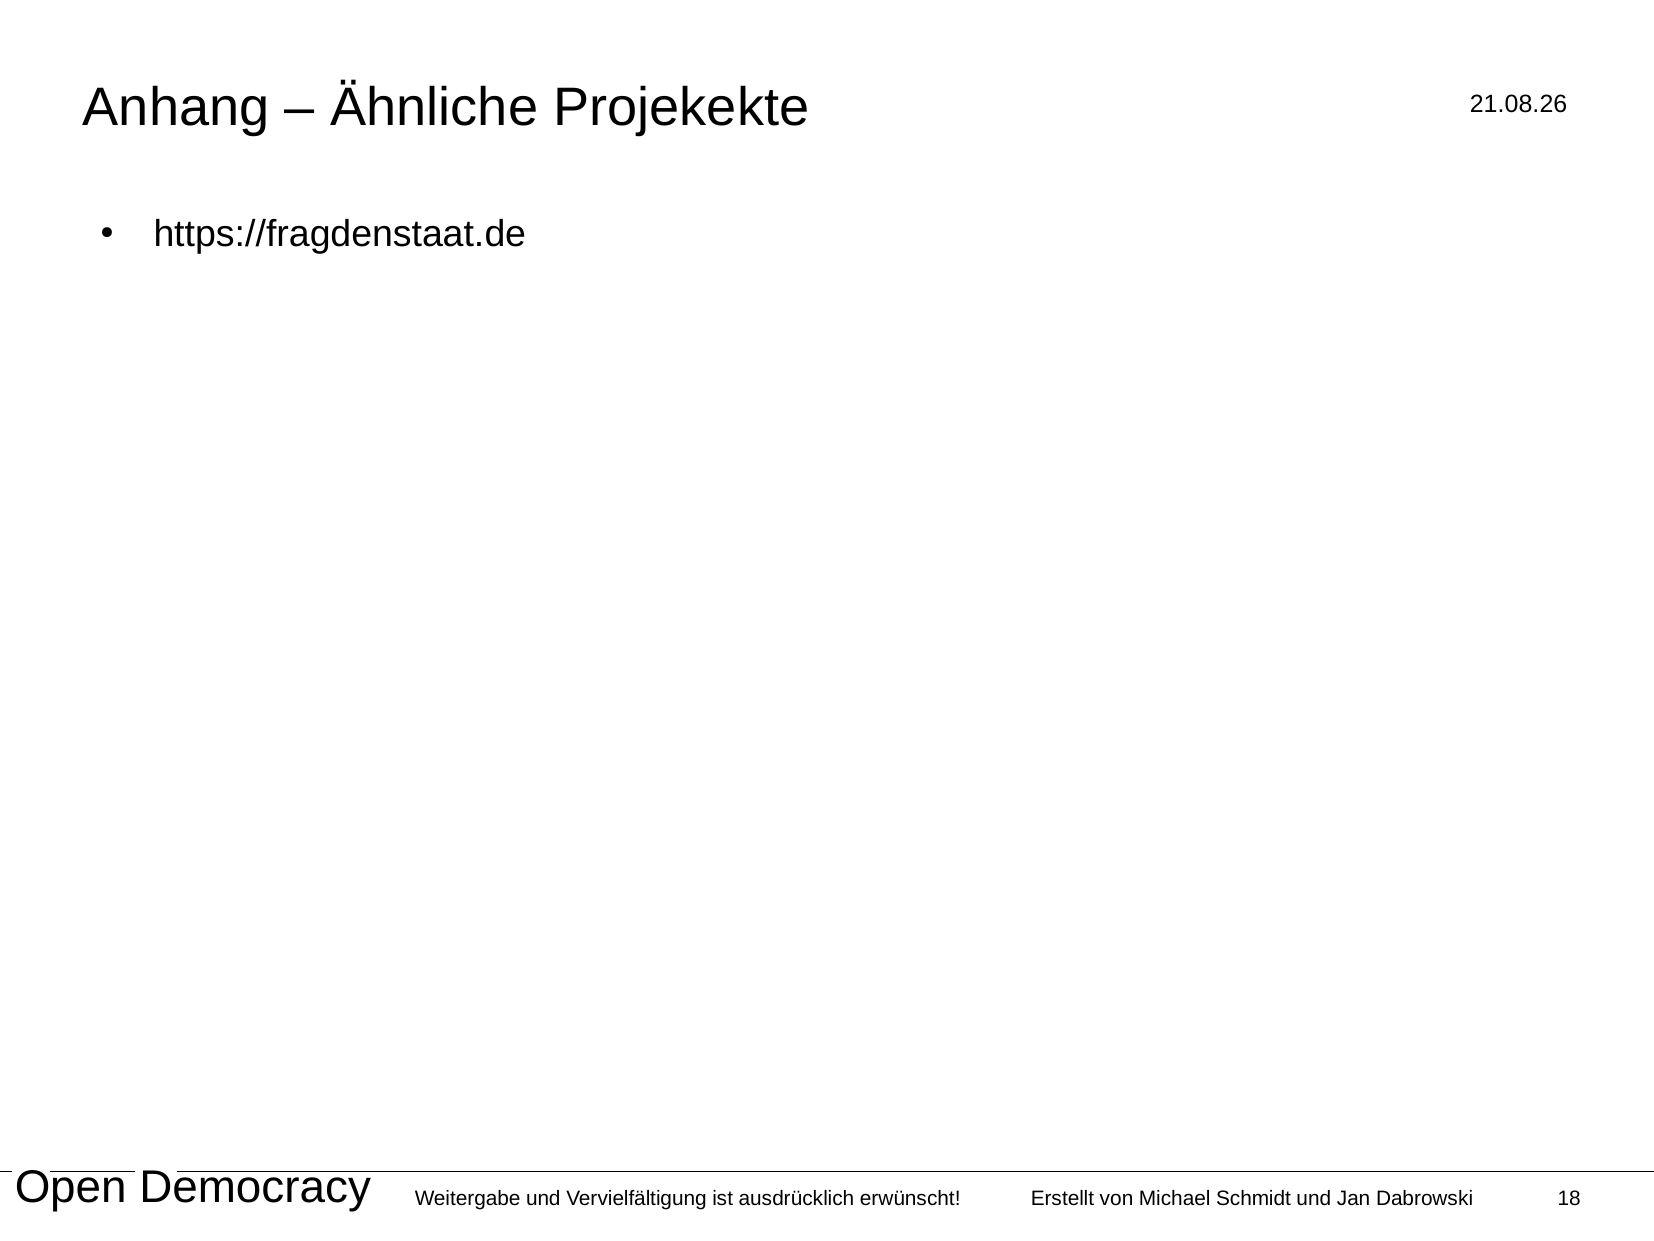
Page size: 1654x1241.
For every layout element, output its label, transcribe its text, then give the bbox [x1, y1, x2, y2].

list https://fragdenstaat.de [82, 212, 1571, 1109]
title Anhang – Ähnliche Projekekte [82, 59, 1359, 155]
